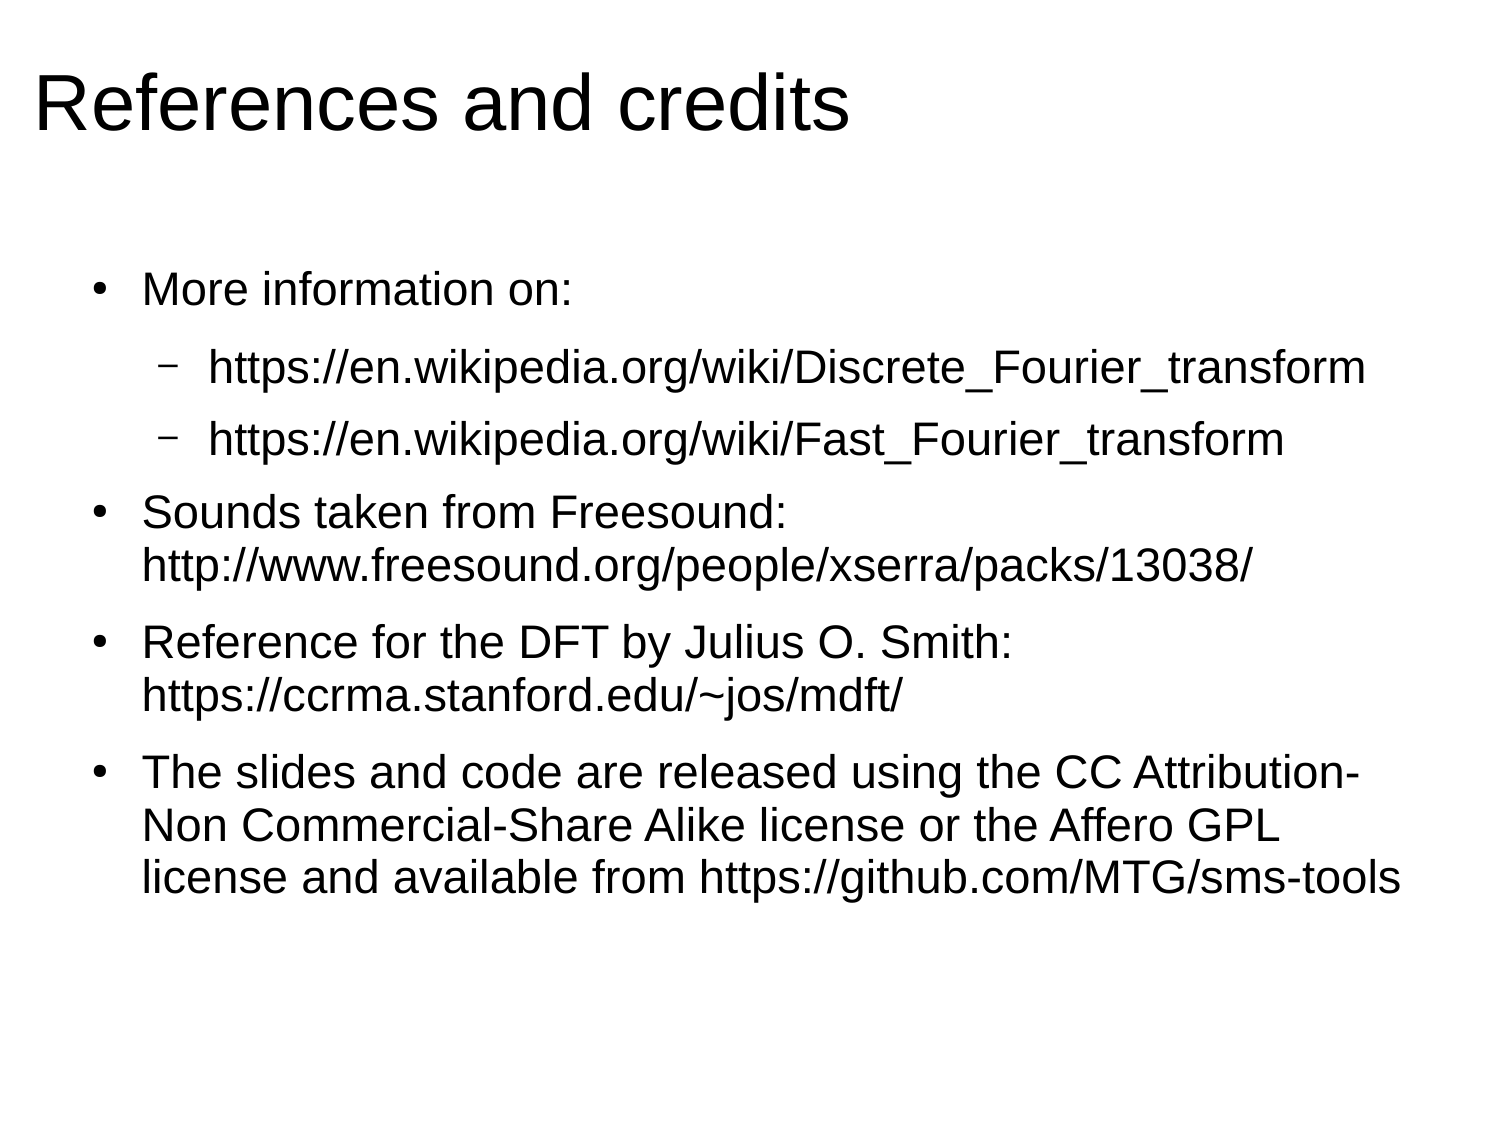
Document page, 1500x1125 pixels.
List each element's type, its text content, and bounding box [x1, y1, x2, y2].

list More information on: https://en.wikipedia.org/wiki/Discrete_Fourier_transform https://en.wikipedia.org/wiki/Fast_Fourier_transform Sounds taken from Freesound: http://www.freesound.org/people/xserra/packs/13038/ Reference for the DFT by Julius O. Smith: https://ccrma.stanford.edu/~jos/mdft/ The slides and code are released using the CC Attribution-Non Commercial-Share Alike license or the Affero GPL license and available from https://github.com/MTG/sms-tools [75, 263, 1425, 916]
title References and credits [33, 9, 1384, 197]
